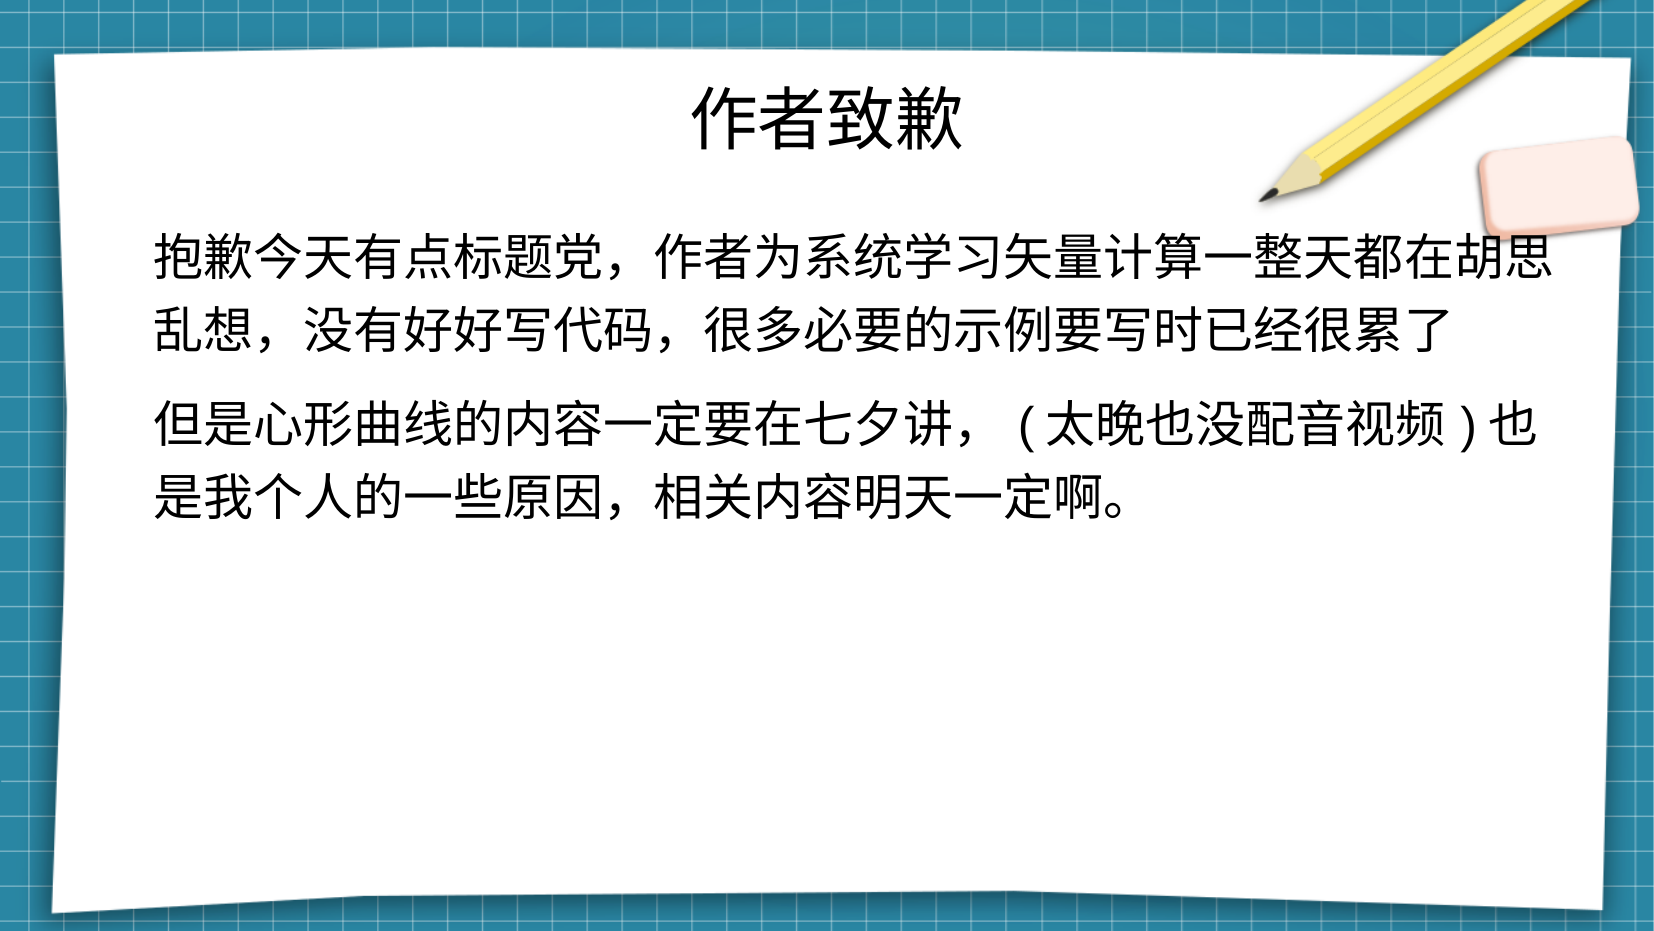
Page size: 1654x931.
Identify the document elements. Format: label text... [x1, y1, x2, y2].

title 作者致歉 [82, 37, 1571, 193]
picture [0, 0, 1654, 931]
list 抱歉今天有点标题党，作者为系统学习矢量计算一整天都在胡思乱想，没有好好写代码，很多必要的示例要写时已经很累了 但是心形曲线的内容一定要在七夕讲，(太晚也没配音视频)也是我个人的一些原因，相关内容明天一定啊。 [82, 217, 1571, 758]
